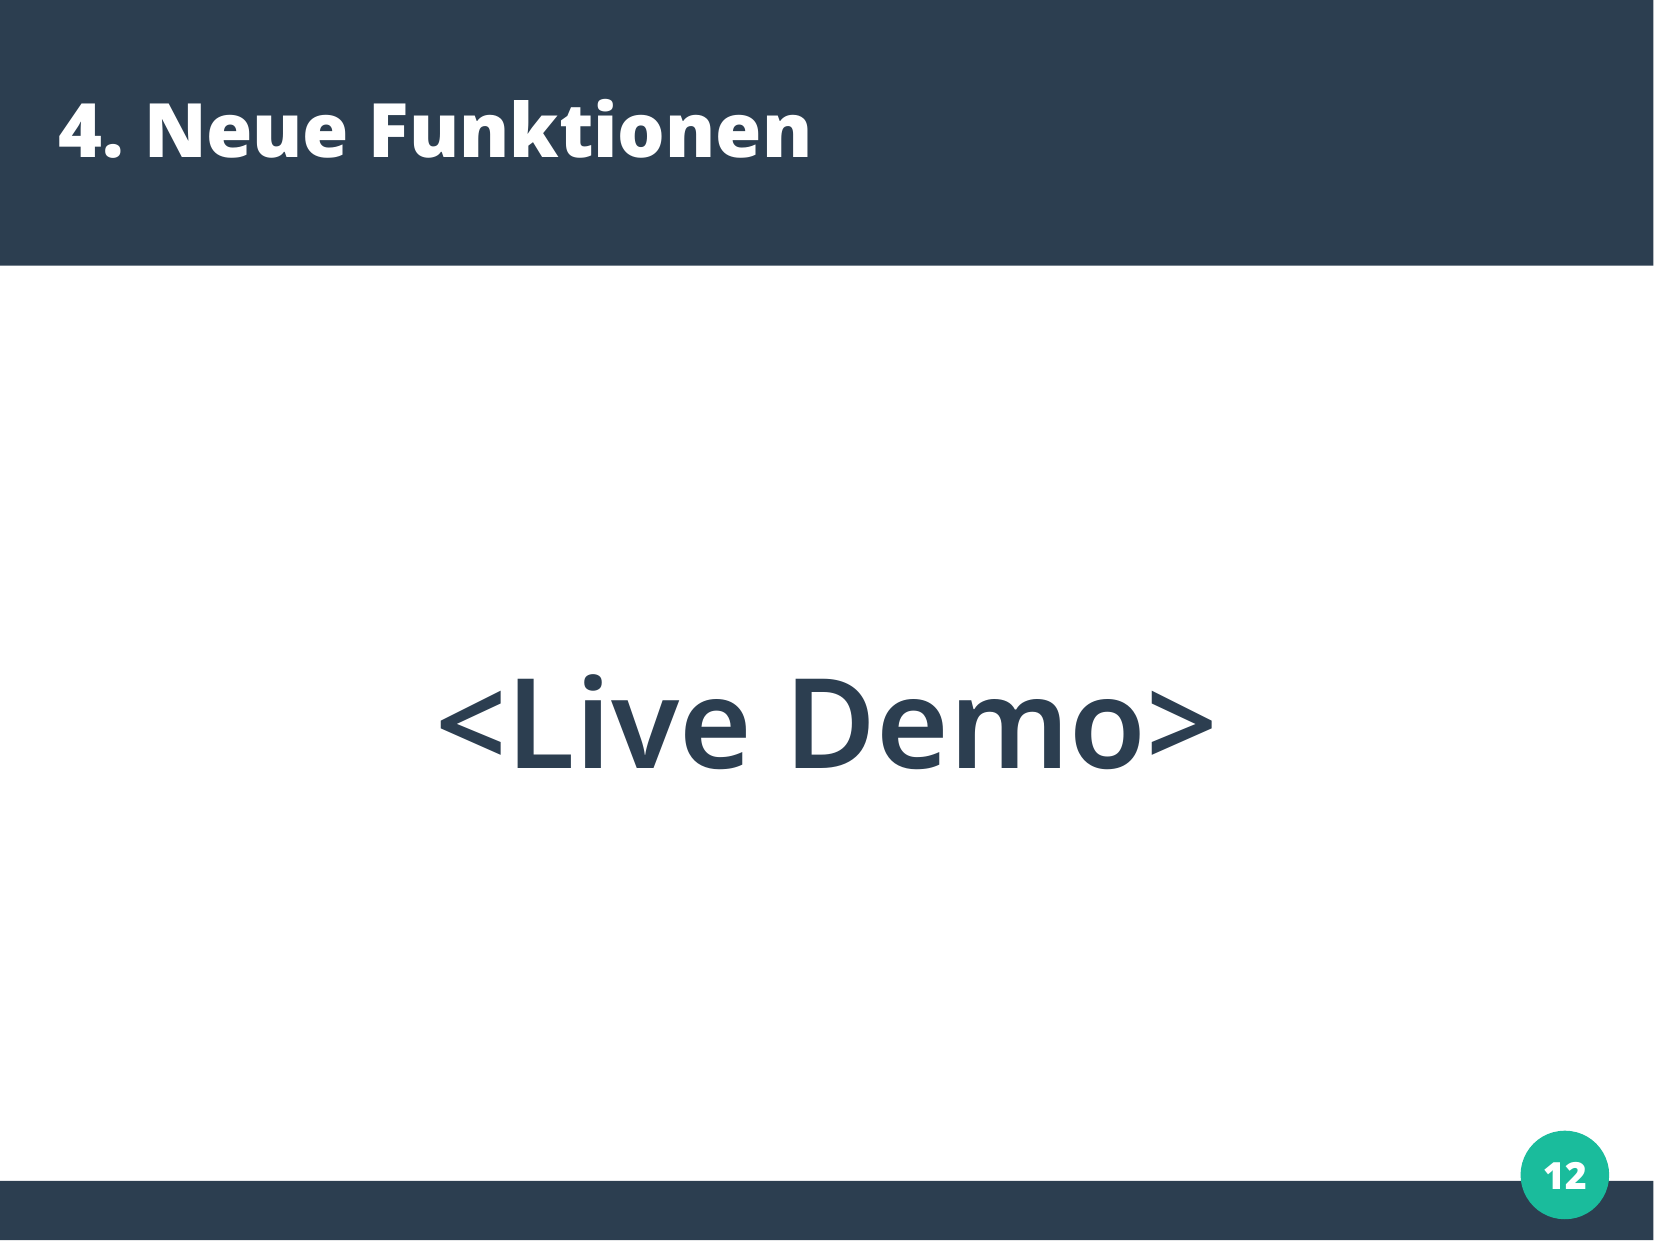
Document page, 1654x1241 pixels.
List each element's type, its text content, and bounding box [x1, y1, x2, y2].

title 4. Neue Funktionen [58, 49, 1595, 207]
list <Live Demo> [59, 307, 1595, 1134]
